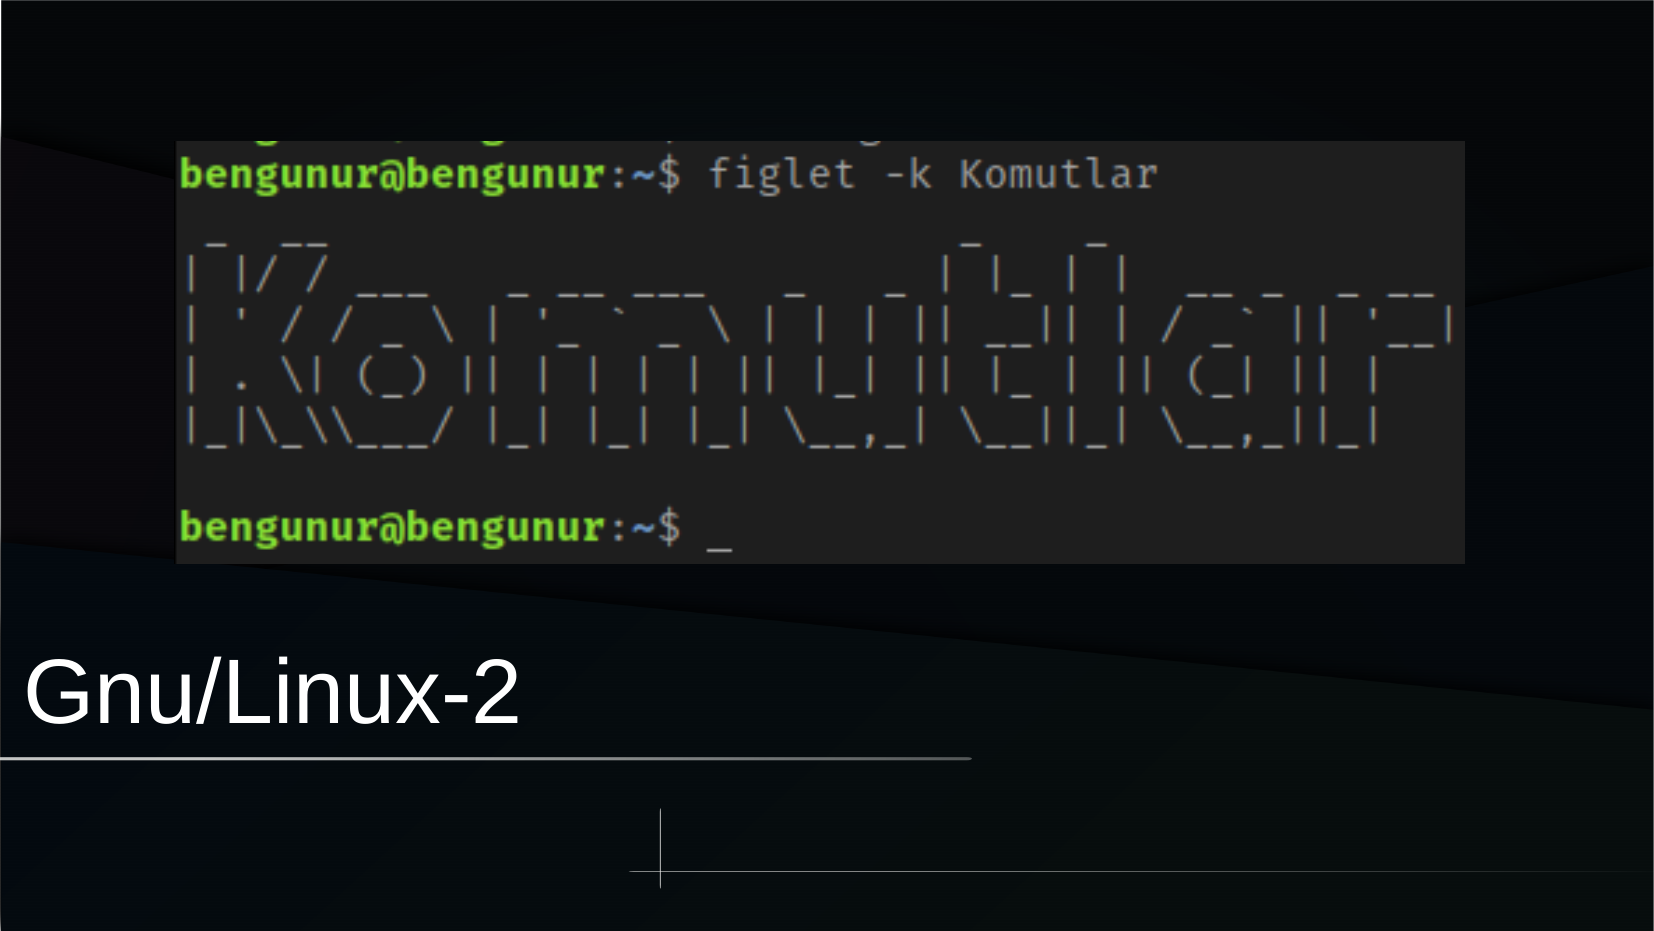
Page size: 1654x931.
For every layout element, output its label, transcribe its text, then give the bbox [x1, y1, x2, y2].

title Gnu/Linux-2 [23, 637, 1501, 746]
picture [0, 0, 1654, 931]
